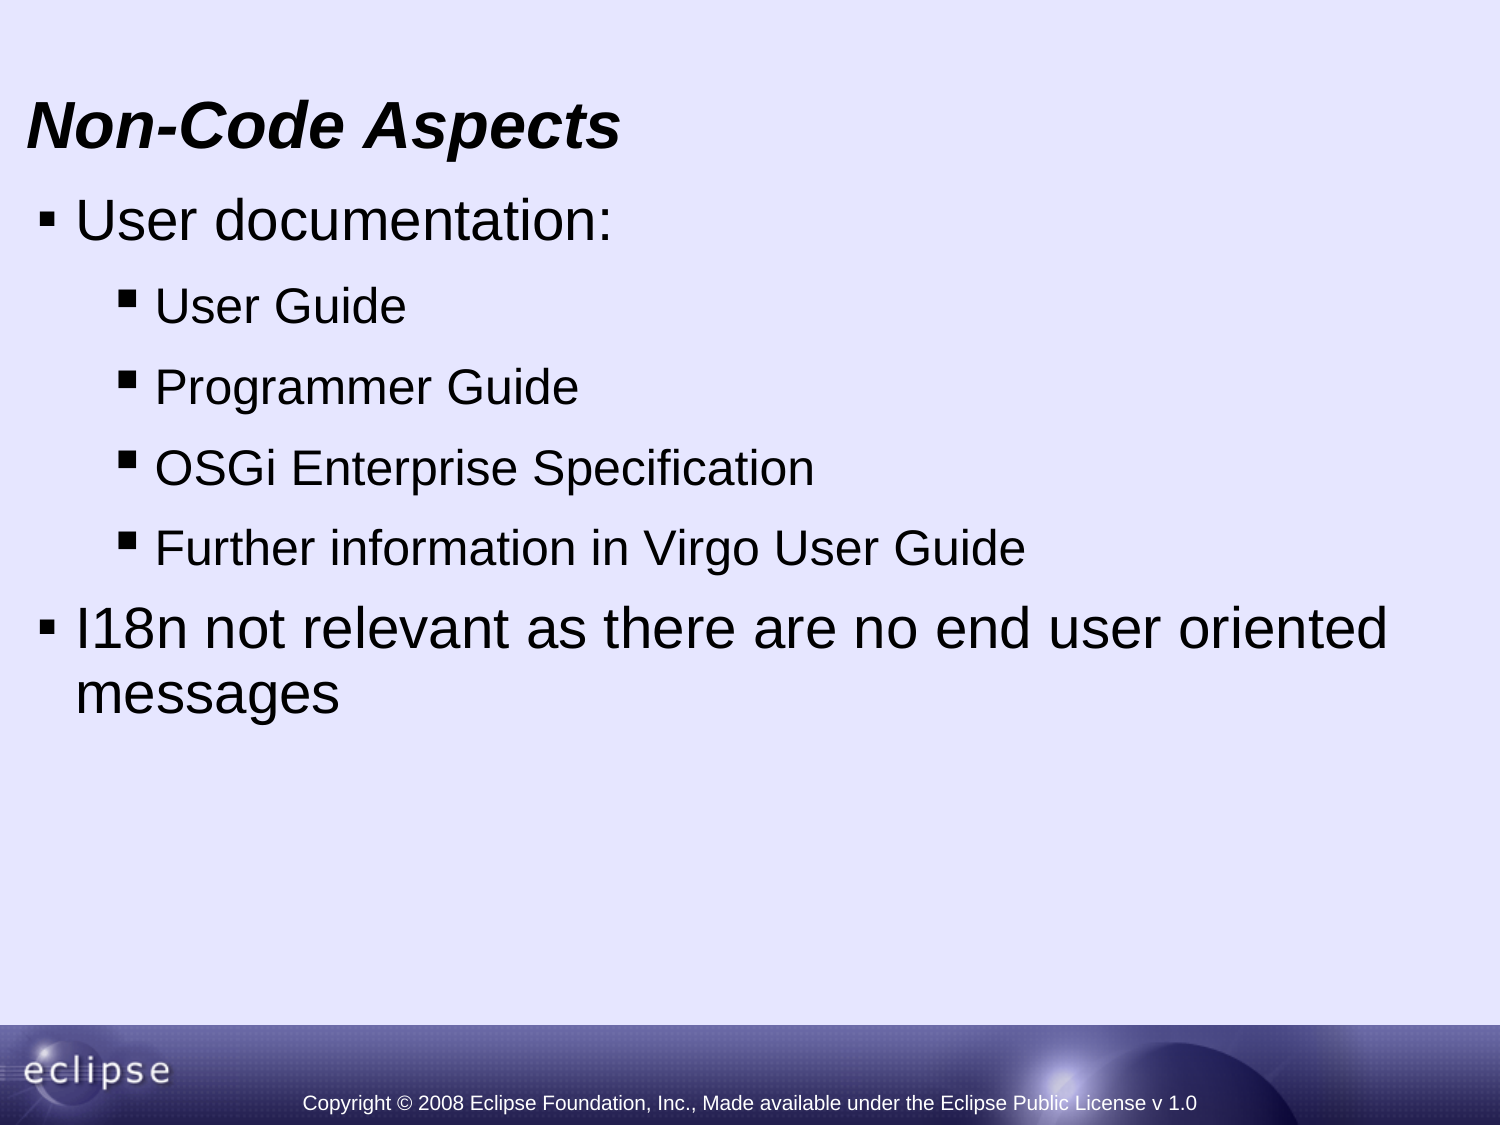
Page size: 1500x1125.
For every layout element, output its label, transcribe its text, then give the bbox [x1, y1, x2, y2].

list User documentation: User Guide Programmer Guide OSGi Enterprise Specification Further information in Virgo User Guide I18n not relevant as there are no end user oriented messages [37, 187, 1463, 1021]
title Non-Code Aspects [26, 84, 1474, 172]
picture [0, 1025, 1500, 1125]
